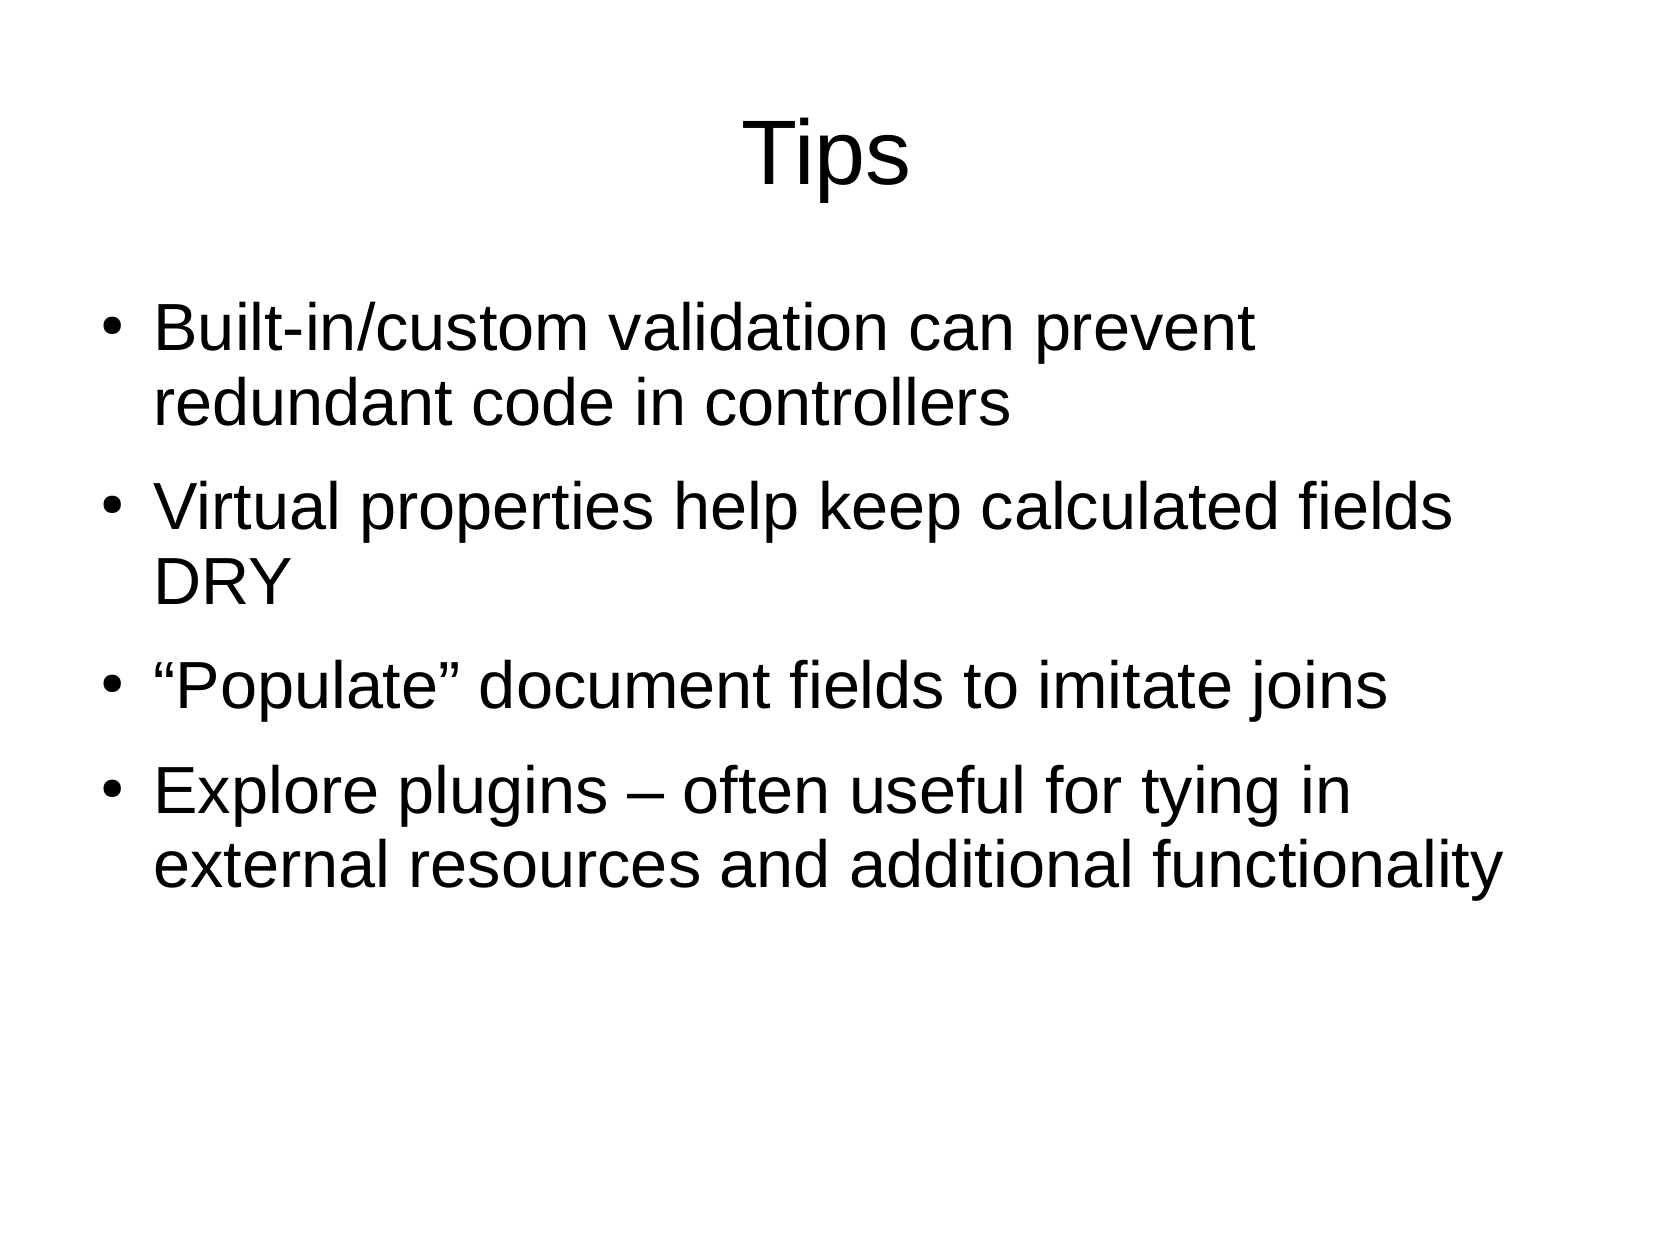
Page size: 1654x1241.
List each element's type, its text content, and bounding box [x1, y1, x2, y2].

list Built-in/custom validation can prevent redundant code in controllers Virtual properties help keep calculated fields DRY “Populate” document fields to imitate joins Explore plugins – often useful for tying in external resources and additional functionality [82, 290, 1538, 1010]
title Tips [82, 49, 1571, 257]
